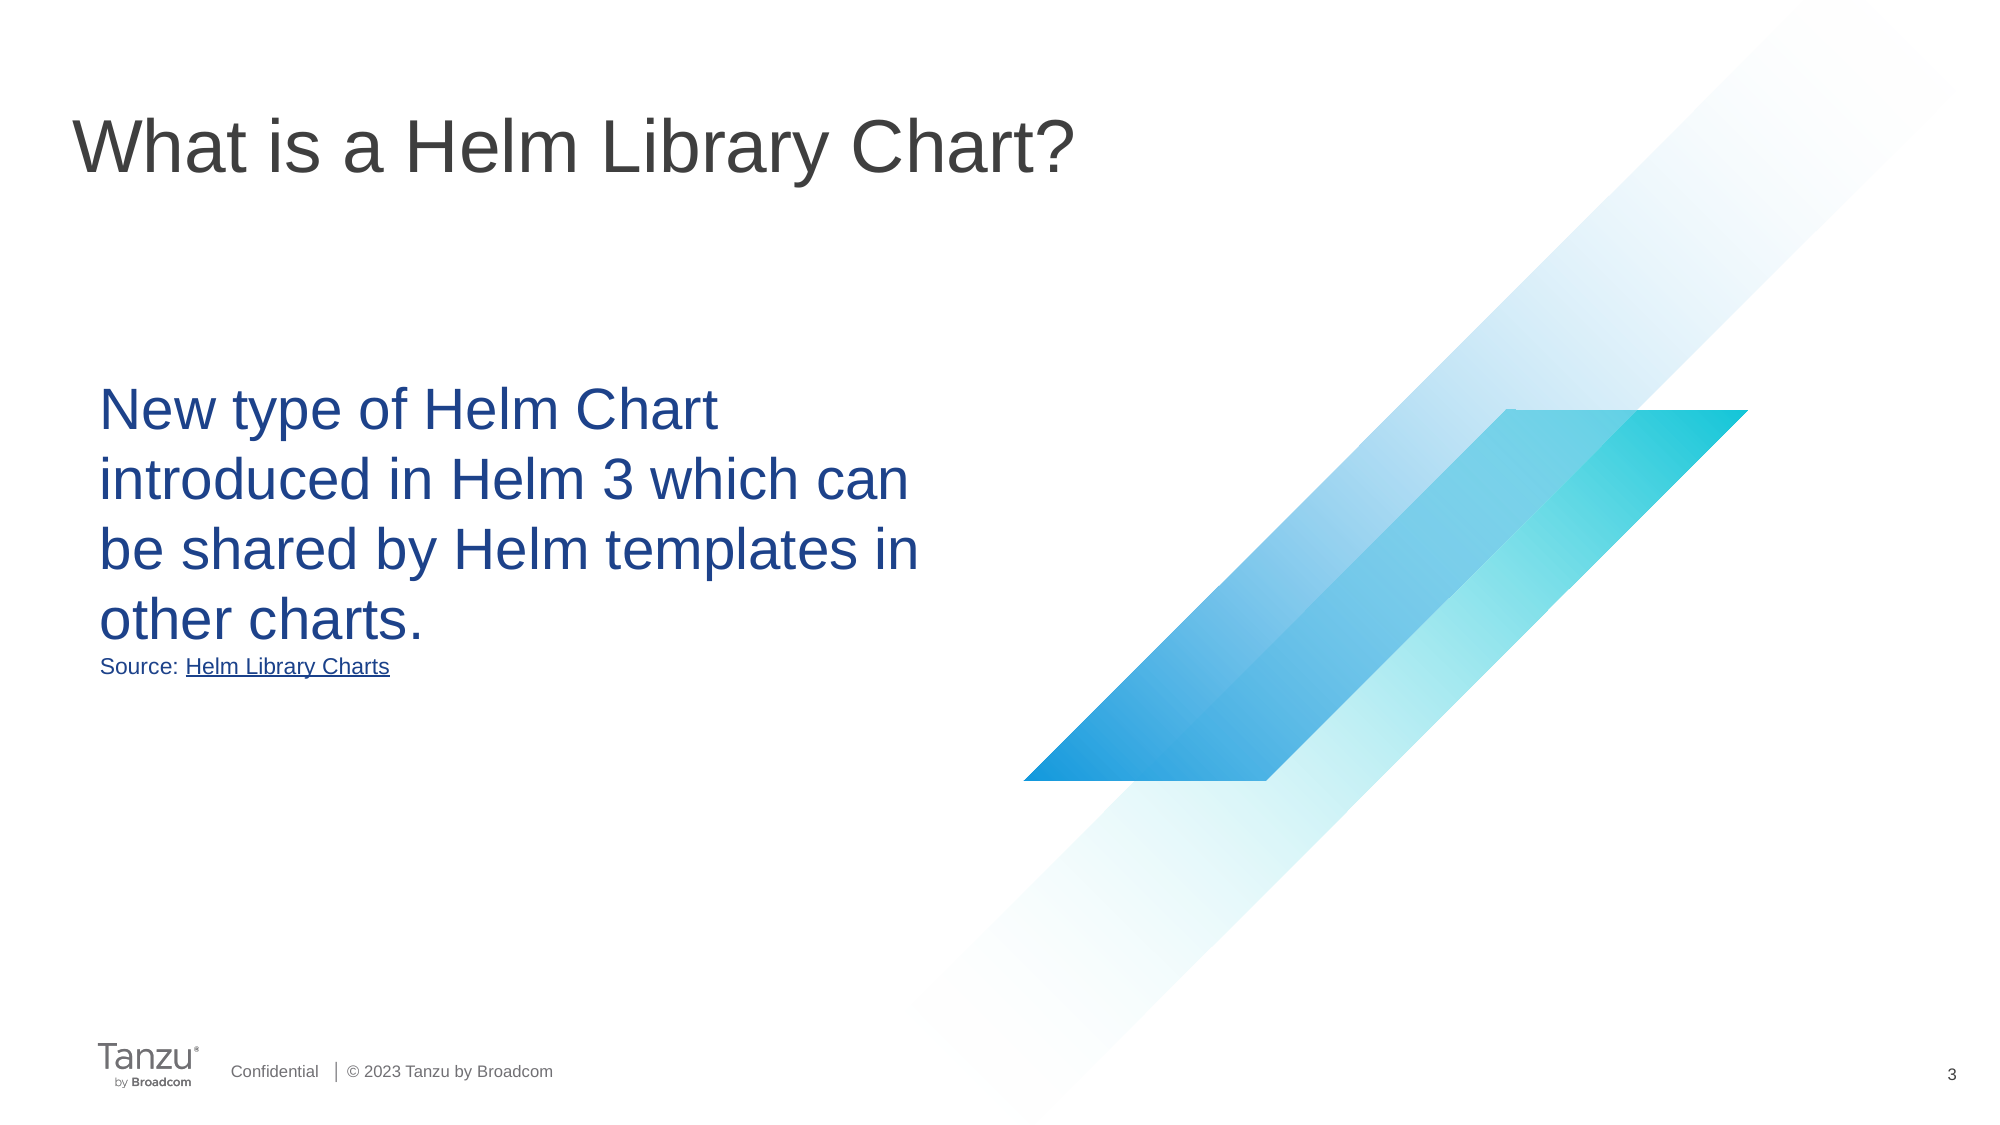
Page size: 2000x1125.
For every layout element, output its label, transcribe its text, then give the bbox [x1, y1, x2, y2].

list New type of Helm Chart introduced in Helm 3 which can be shared by Helm templates in other charts. Source: Helm Library Charts [71, 262, 960, 788]
picture [97, 1043, 199, 1088]
list What is a Helm Library Chart? [71, 97, 1143, 143]
